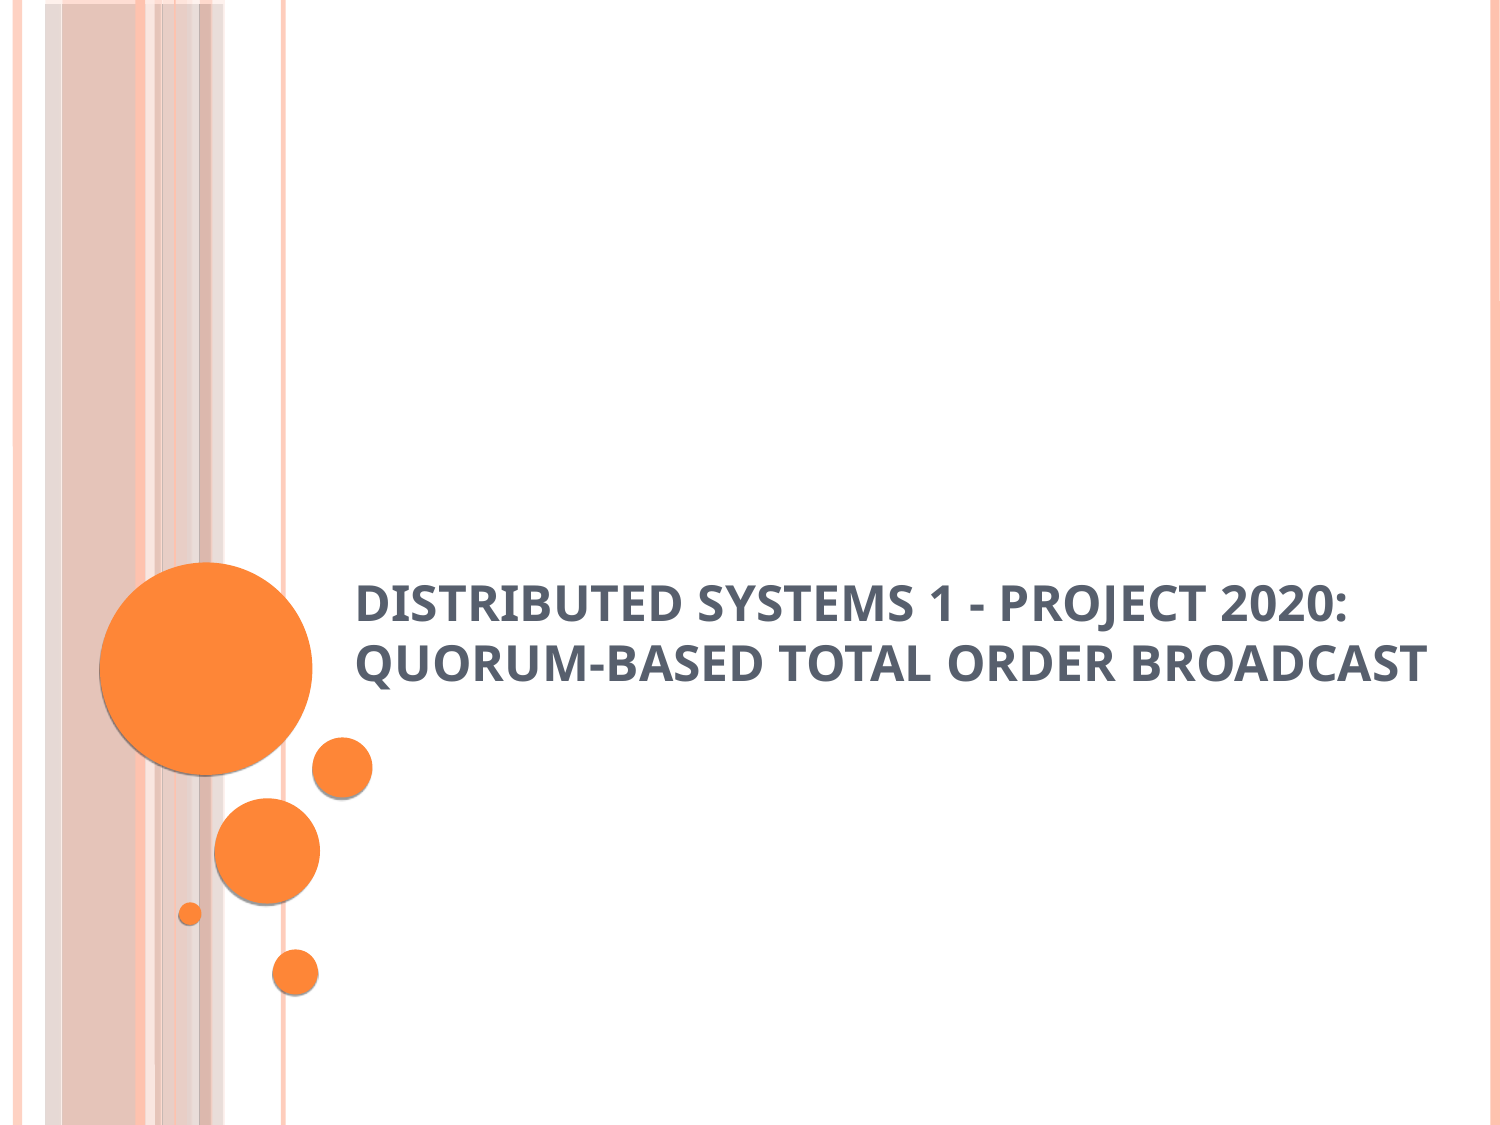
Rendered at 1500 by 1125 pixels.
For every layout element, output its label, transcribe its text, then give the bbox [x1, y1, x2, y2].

title Distributed Systems 1 - Project 2020: Quorum-based Total Order Broadcast [339, 551, 1457, 699]
